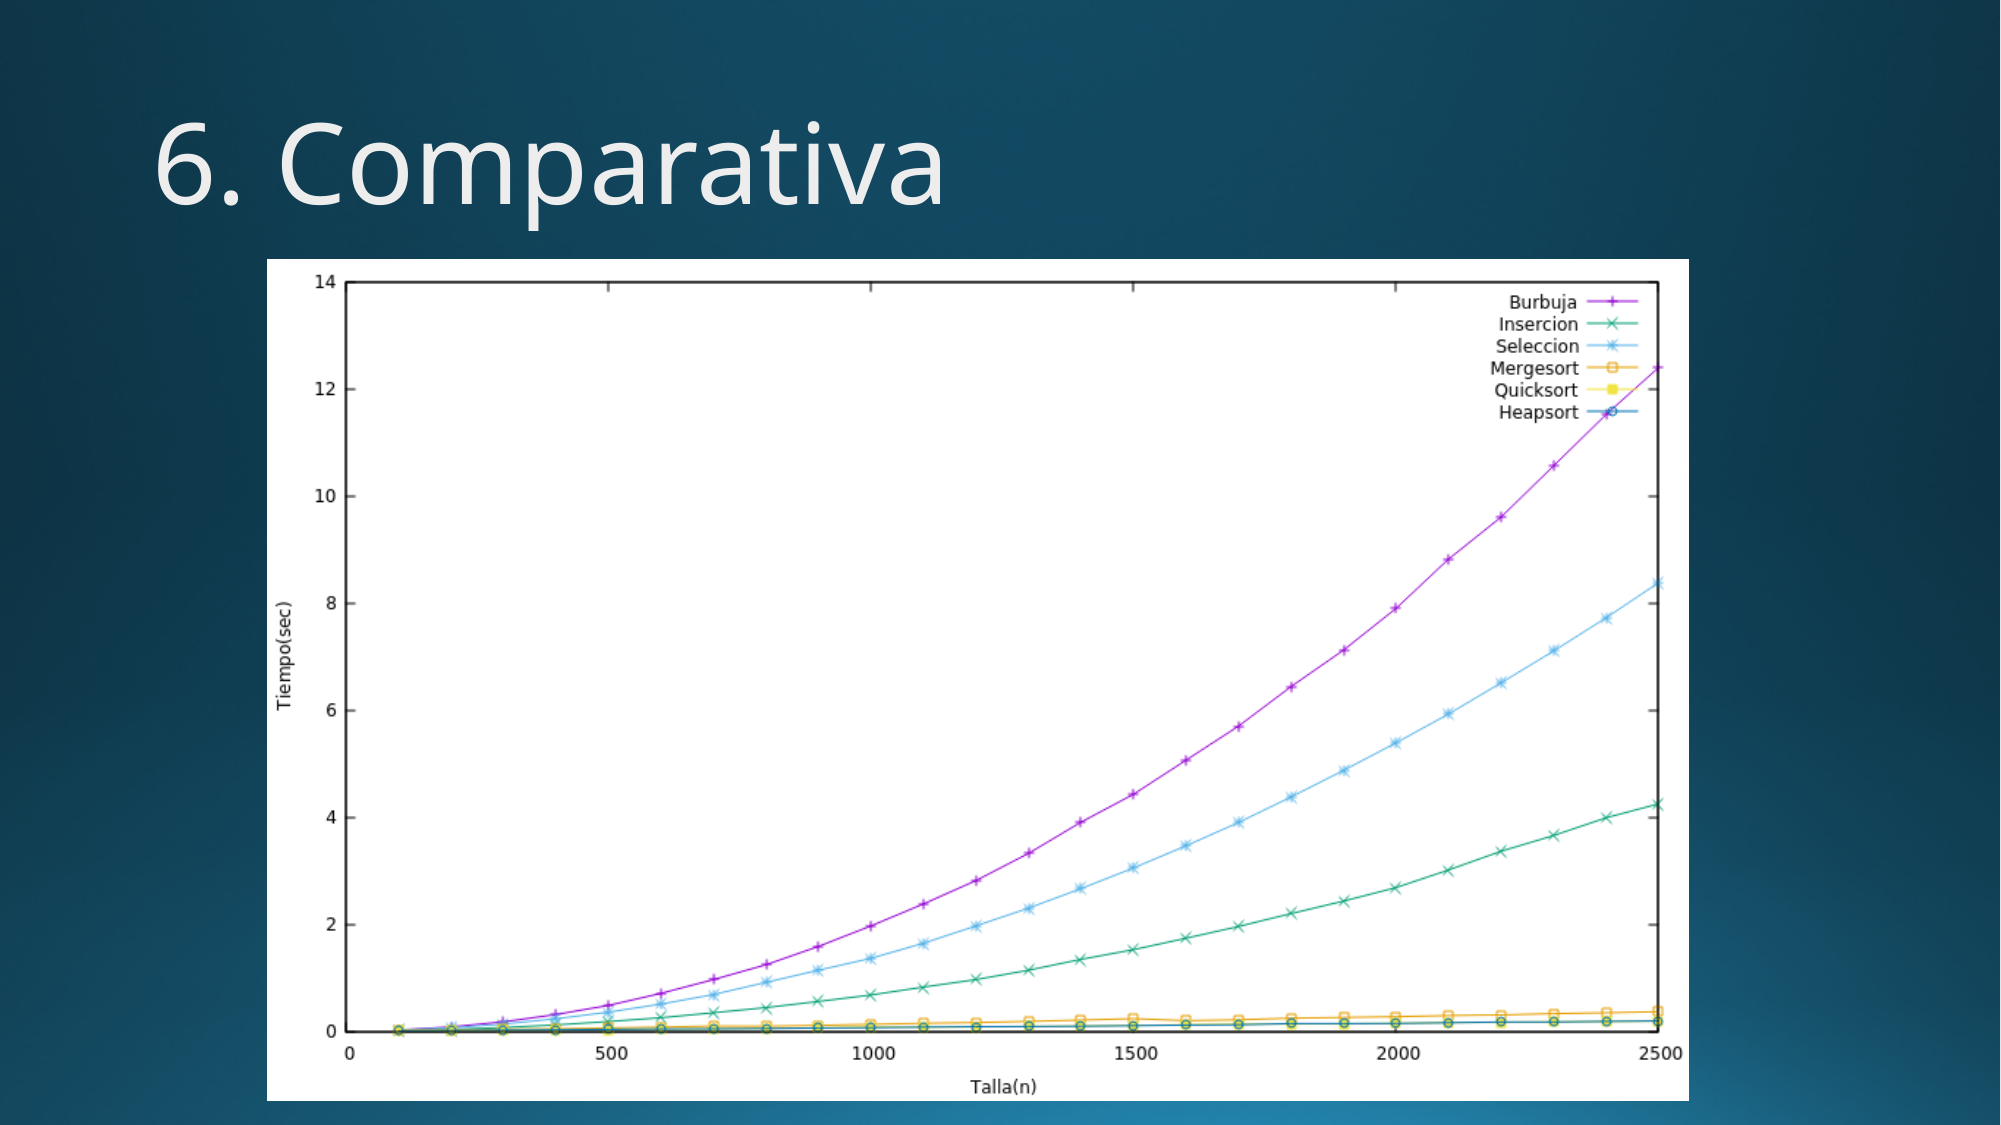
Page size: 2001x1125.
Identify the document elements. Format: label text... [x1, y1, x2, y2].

text_box 6. Comparativa [137, 59, 1863, 278]
table_header [137, 234, 1471, 375]
picture [0, 0, 2001, 1125]
